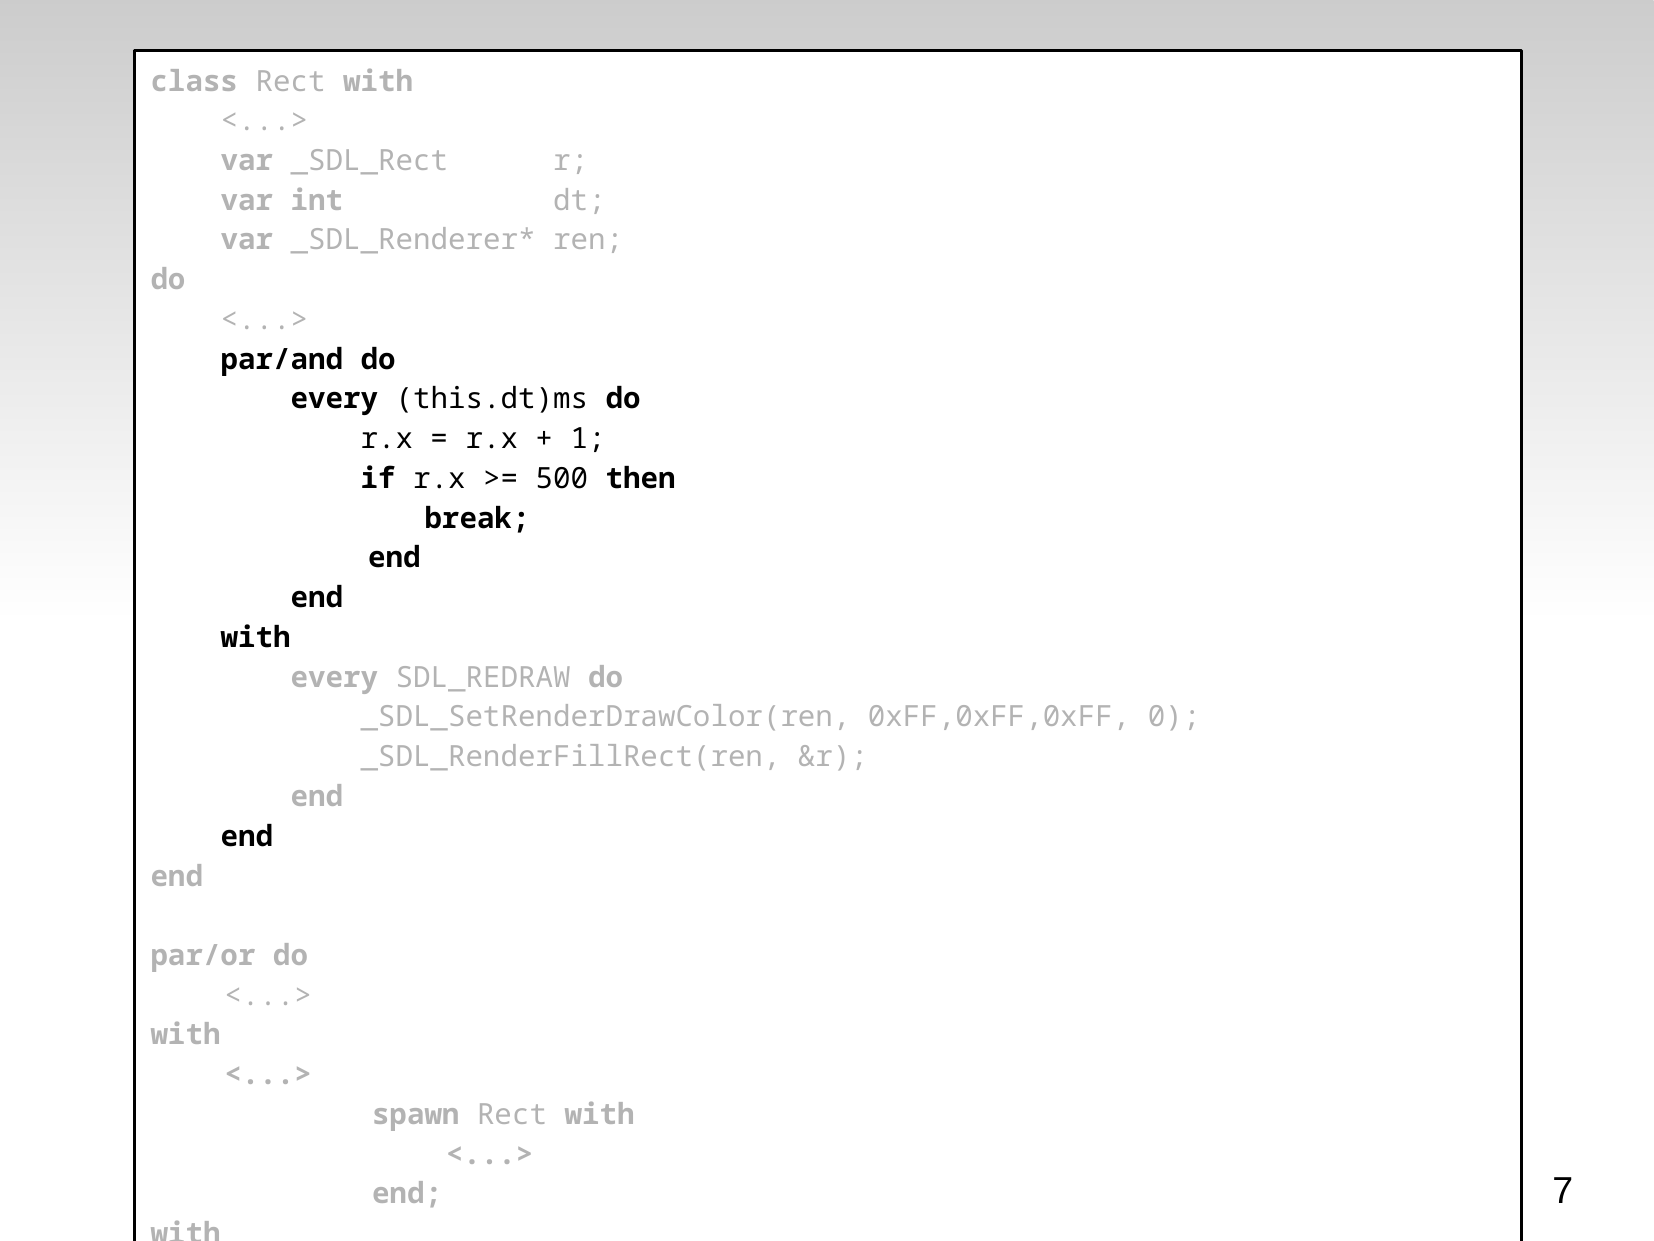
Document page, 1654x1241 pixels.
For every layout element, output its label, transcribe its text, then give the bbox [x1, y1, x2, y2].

text_box class Rect with <...> var _SDL_Rect r; var int dt; var _SDL_Renderer* ren; do <...> par/and do every (this.dt)ms do r.x = r.x + 1; if r.x >= 500 then break; end end with every SDL_REDRAW do _SDL_SetRenderDrawColor(ren, 0xFF,0xFF,0xFF, 0); _SDL_RenderFillRect(ren, &r); end end end par/or do <...> with <...> spawn Rect with <...> end; with await SDL_QUIT; end [134, 50, 1522, 1184]
text_box 7 [1537, 1162, 1588, 1220]
